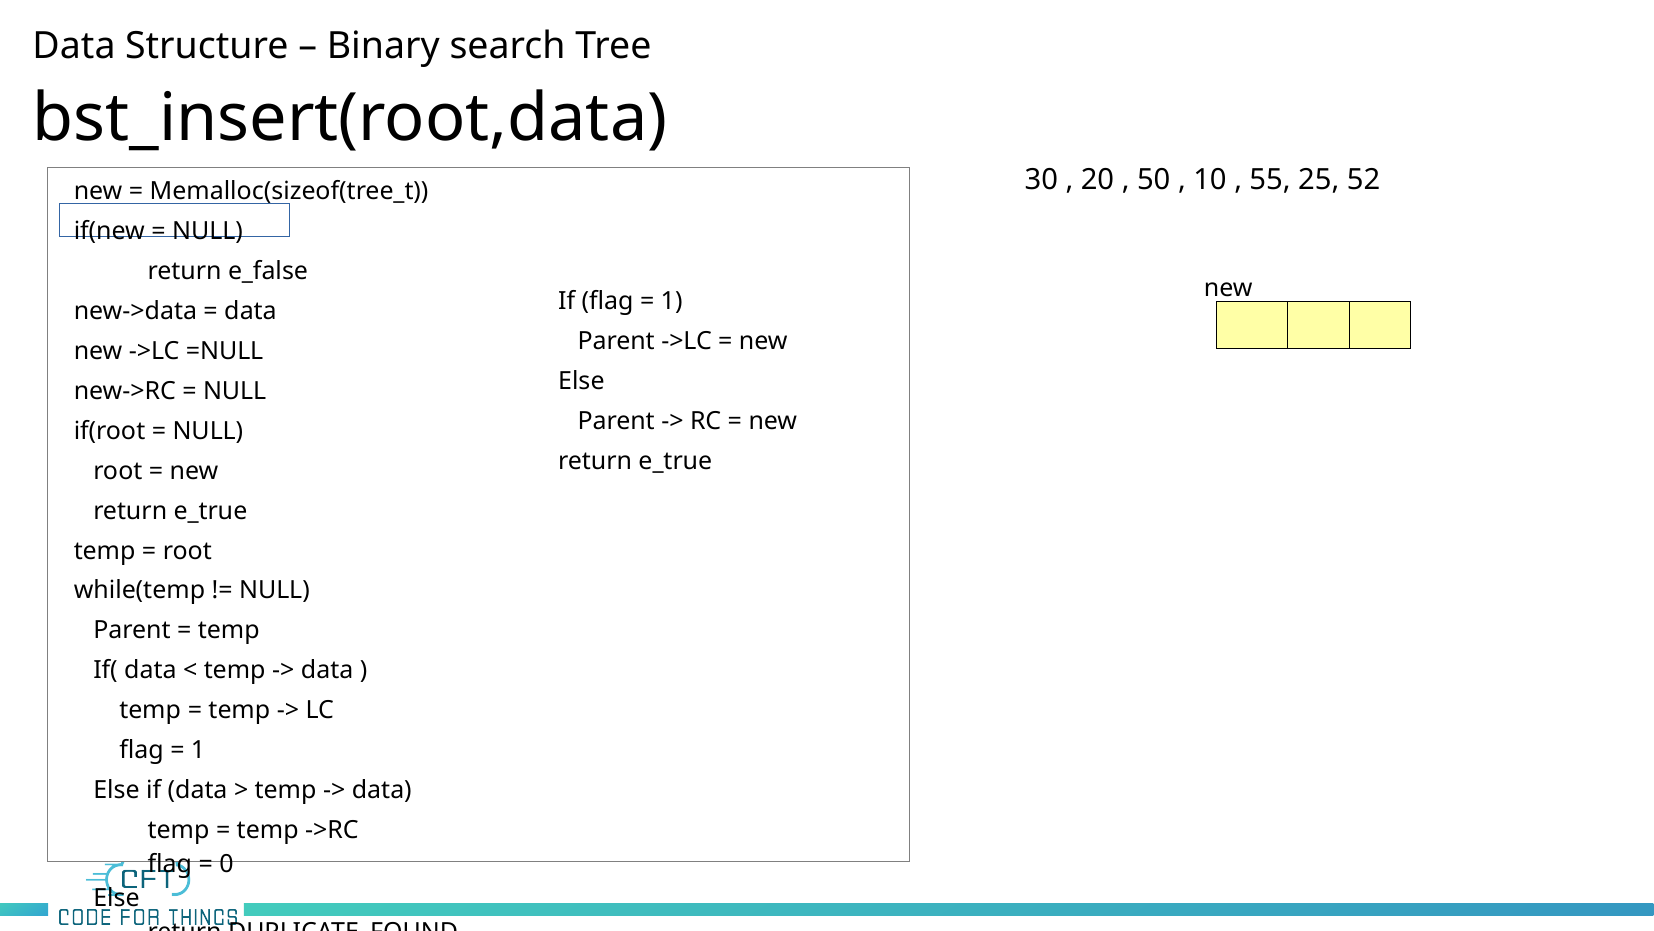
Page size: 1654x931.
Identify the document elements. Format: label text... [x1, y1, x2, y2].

text_box [603, 167, 910, 862]
text_box new [1189, 262, 1271, 307]
picture [59, 866, 237, 925]
text_box [47, 167, 59, 862]
text_box If (flag = 1) Parent ->LC = new Else Parent -> RC = new return e_true [543, 275, 863, 496]
text_box 30 , 20 , 50 , 10 , 55, 25, 52 [1009, 141, 1536, 201]
text_box [1350, 301, 1411, 349]
title Data Structure – Binary search Tree bst_insert(root,data) [32, 12, 1184, 166]
text_box [1288, 301, 1349, 349]
text_box new = Memalloc(sizeof(tree_t)) if(new = NULL) return e_false new->data = data new ->LC =NULL new->RC = NULL if(root = NULL) root = new return e_true temp = root while(temp != NULL) Parent = temp If( data < temp -> data ) temp = temp -> LC flag = 1 Else if (data > temp -> data) temp = temp ->RC flag = 0 Else return DUPLICATE_FOUND [59, 166, 603, 866]
text_box [1216, 301, 1287, 349]
